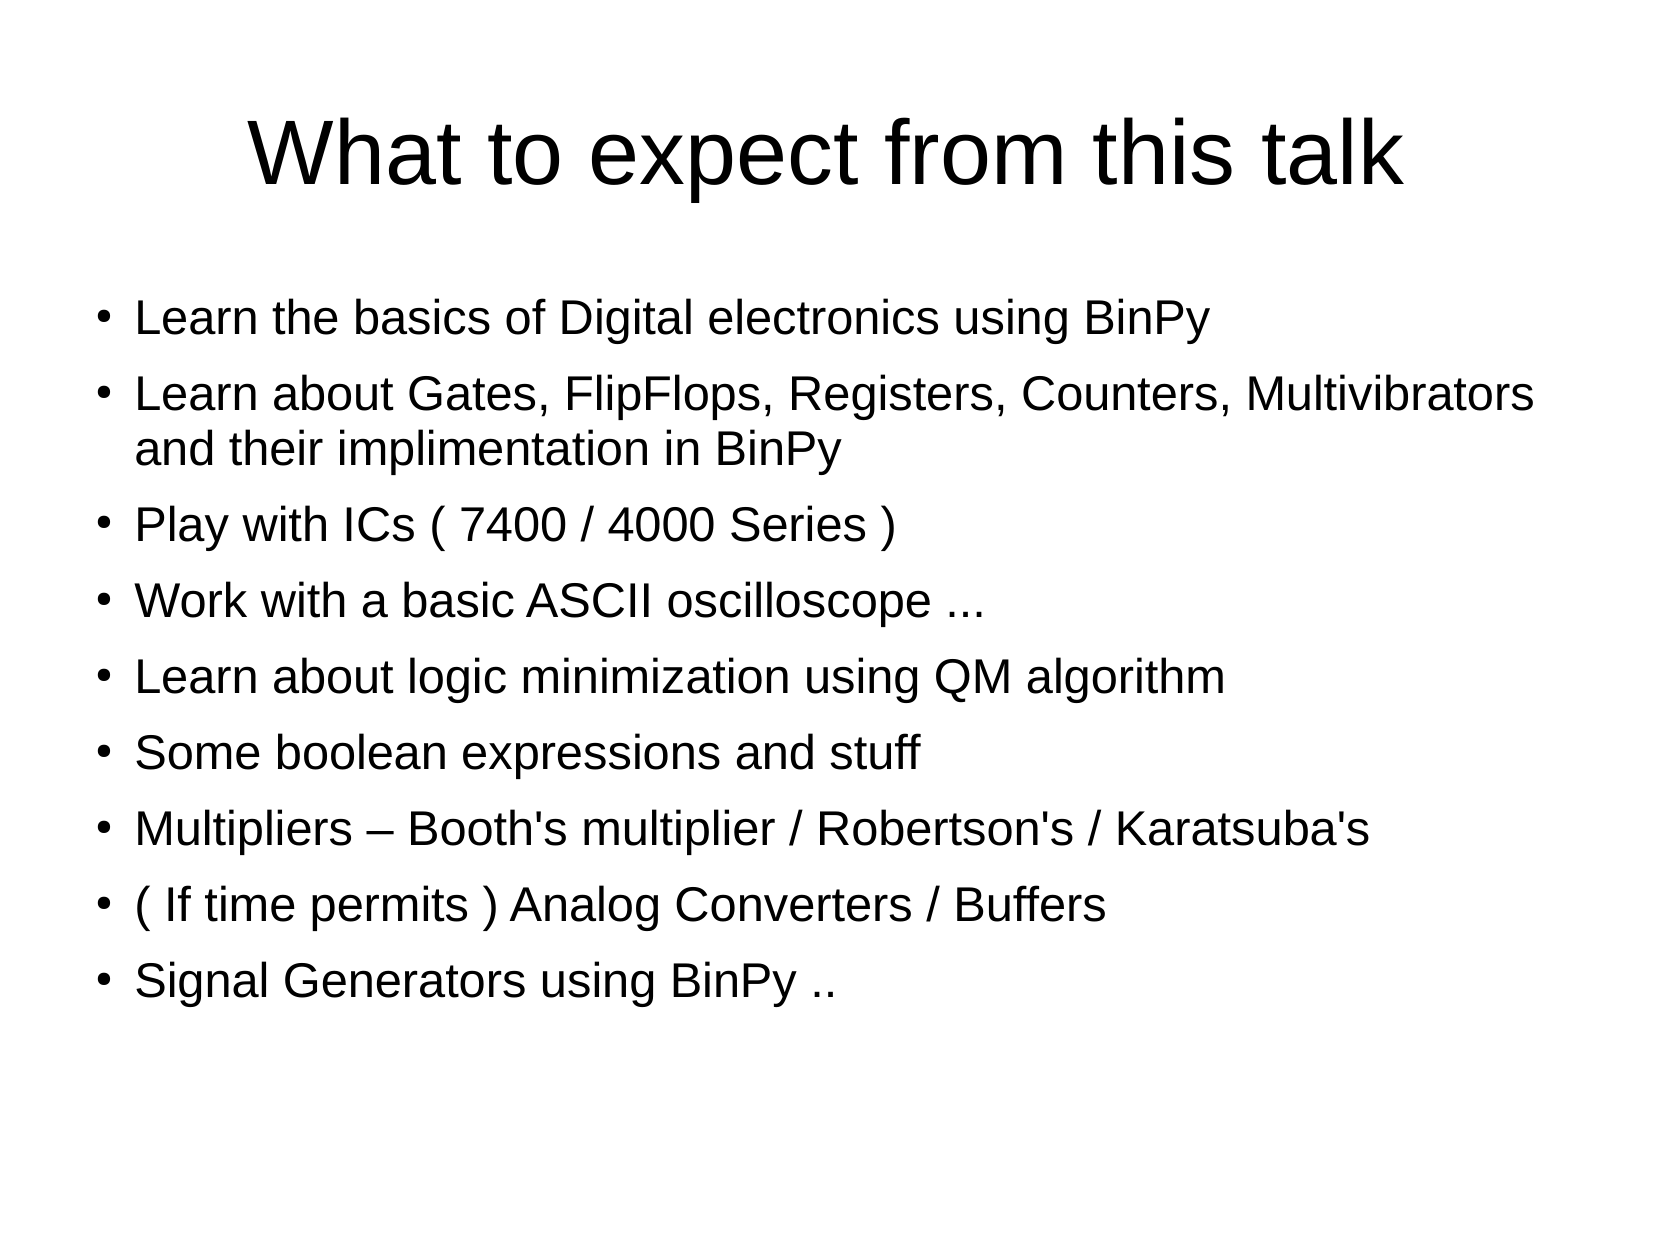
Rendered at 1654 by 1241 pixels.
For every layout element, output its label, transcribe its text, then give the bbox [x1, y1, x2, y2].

list Learn the basics of Digital electronics using BinPy Learn about Gates, FlipFlops, Registers, Counters, Multivibrators and their implimentation in BinPy Play with ICs ( 7400 / 4000 Series ) Work with a basic ASCII oscilloscope ... Learn about logic minimization using QM algorithm Some boolean expressions and stuff Multipliers – Booth's multiplier / Robertson's / Karatsuba's ( If time permits ) Analog Converters / Buffers Signal Generators using BinPy .. [82, 290, 1571, 1010]
title What to expect from this talk [82, 49, 1571, 257]
